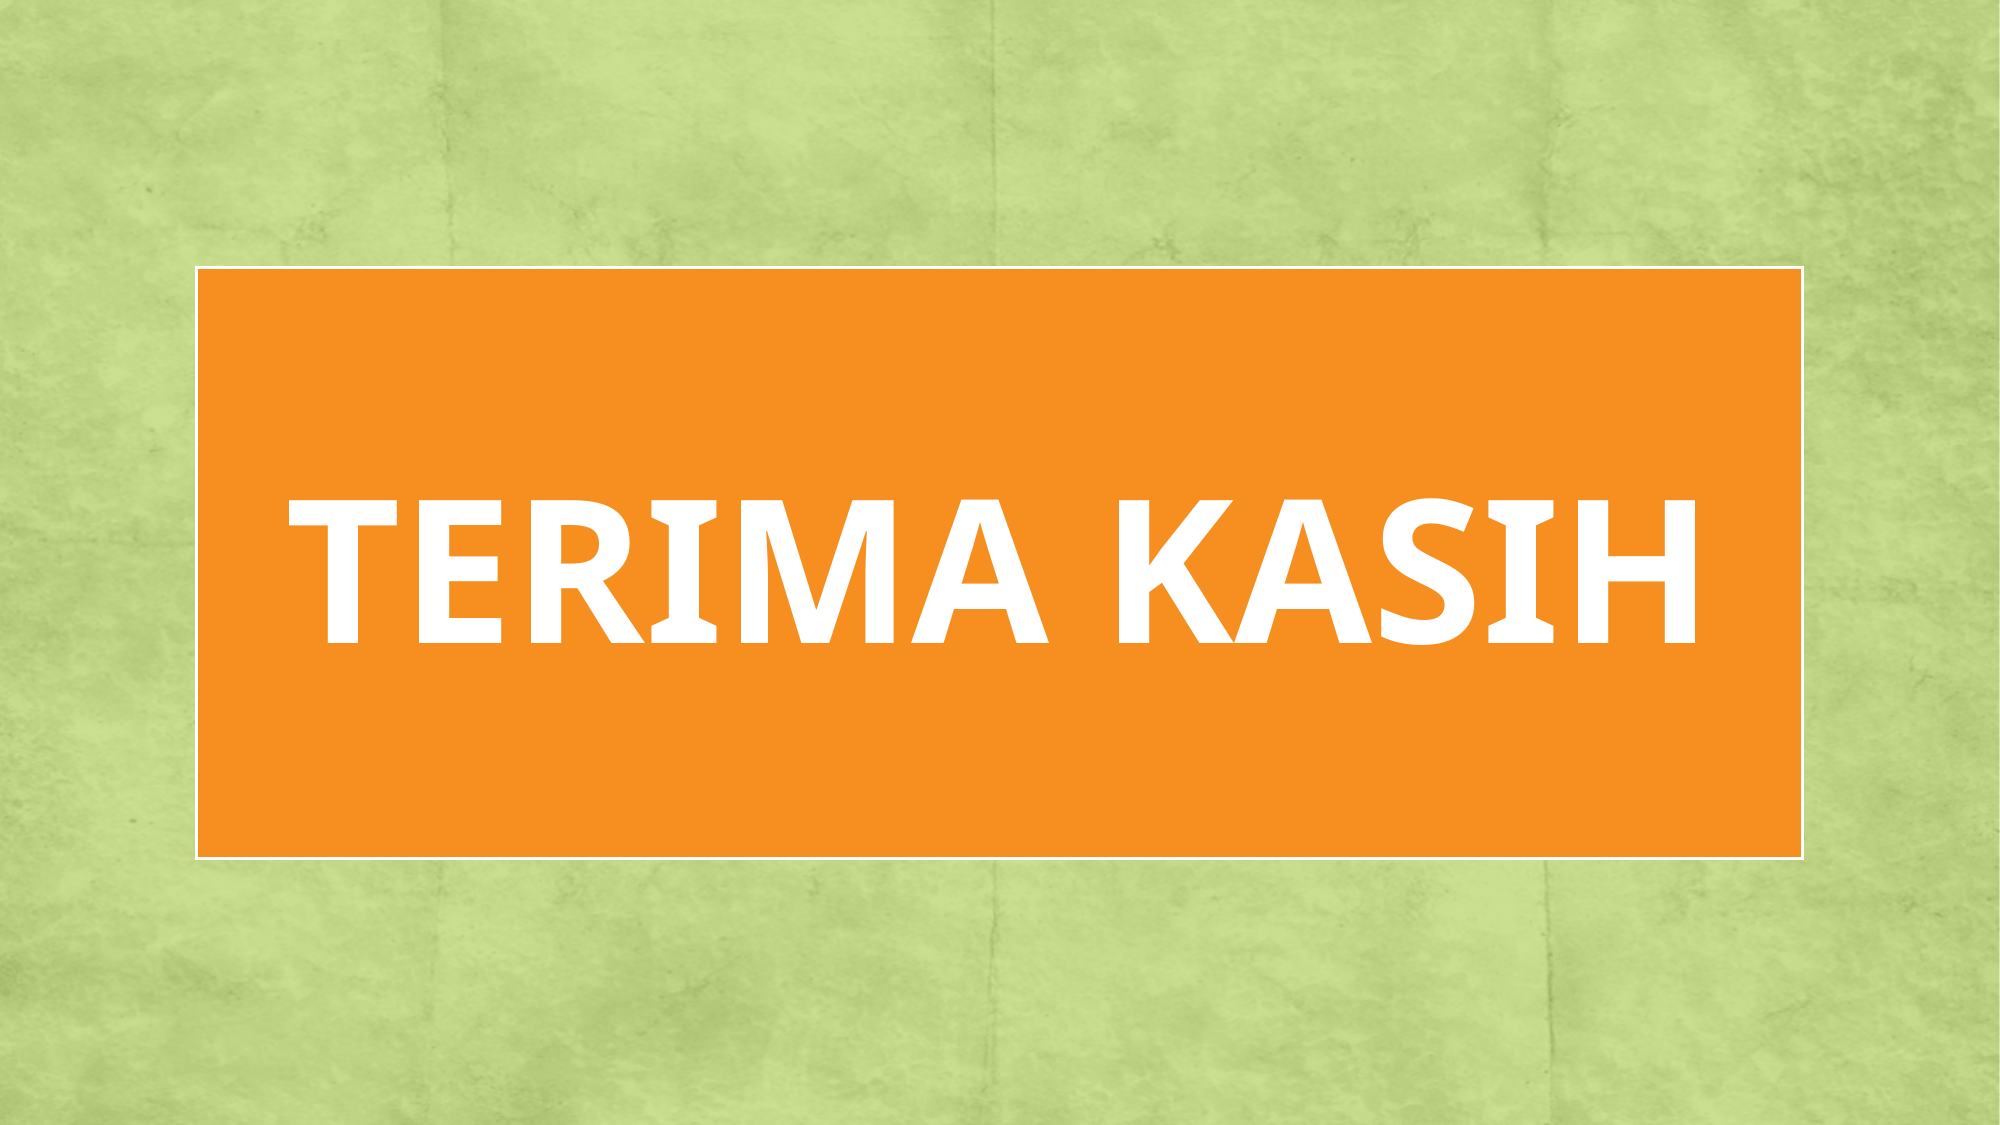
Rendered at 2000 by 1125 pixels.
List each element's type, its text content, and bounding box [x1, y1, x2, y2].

text_box TERIMA KASIH [196, 267, 1803, 859]
